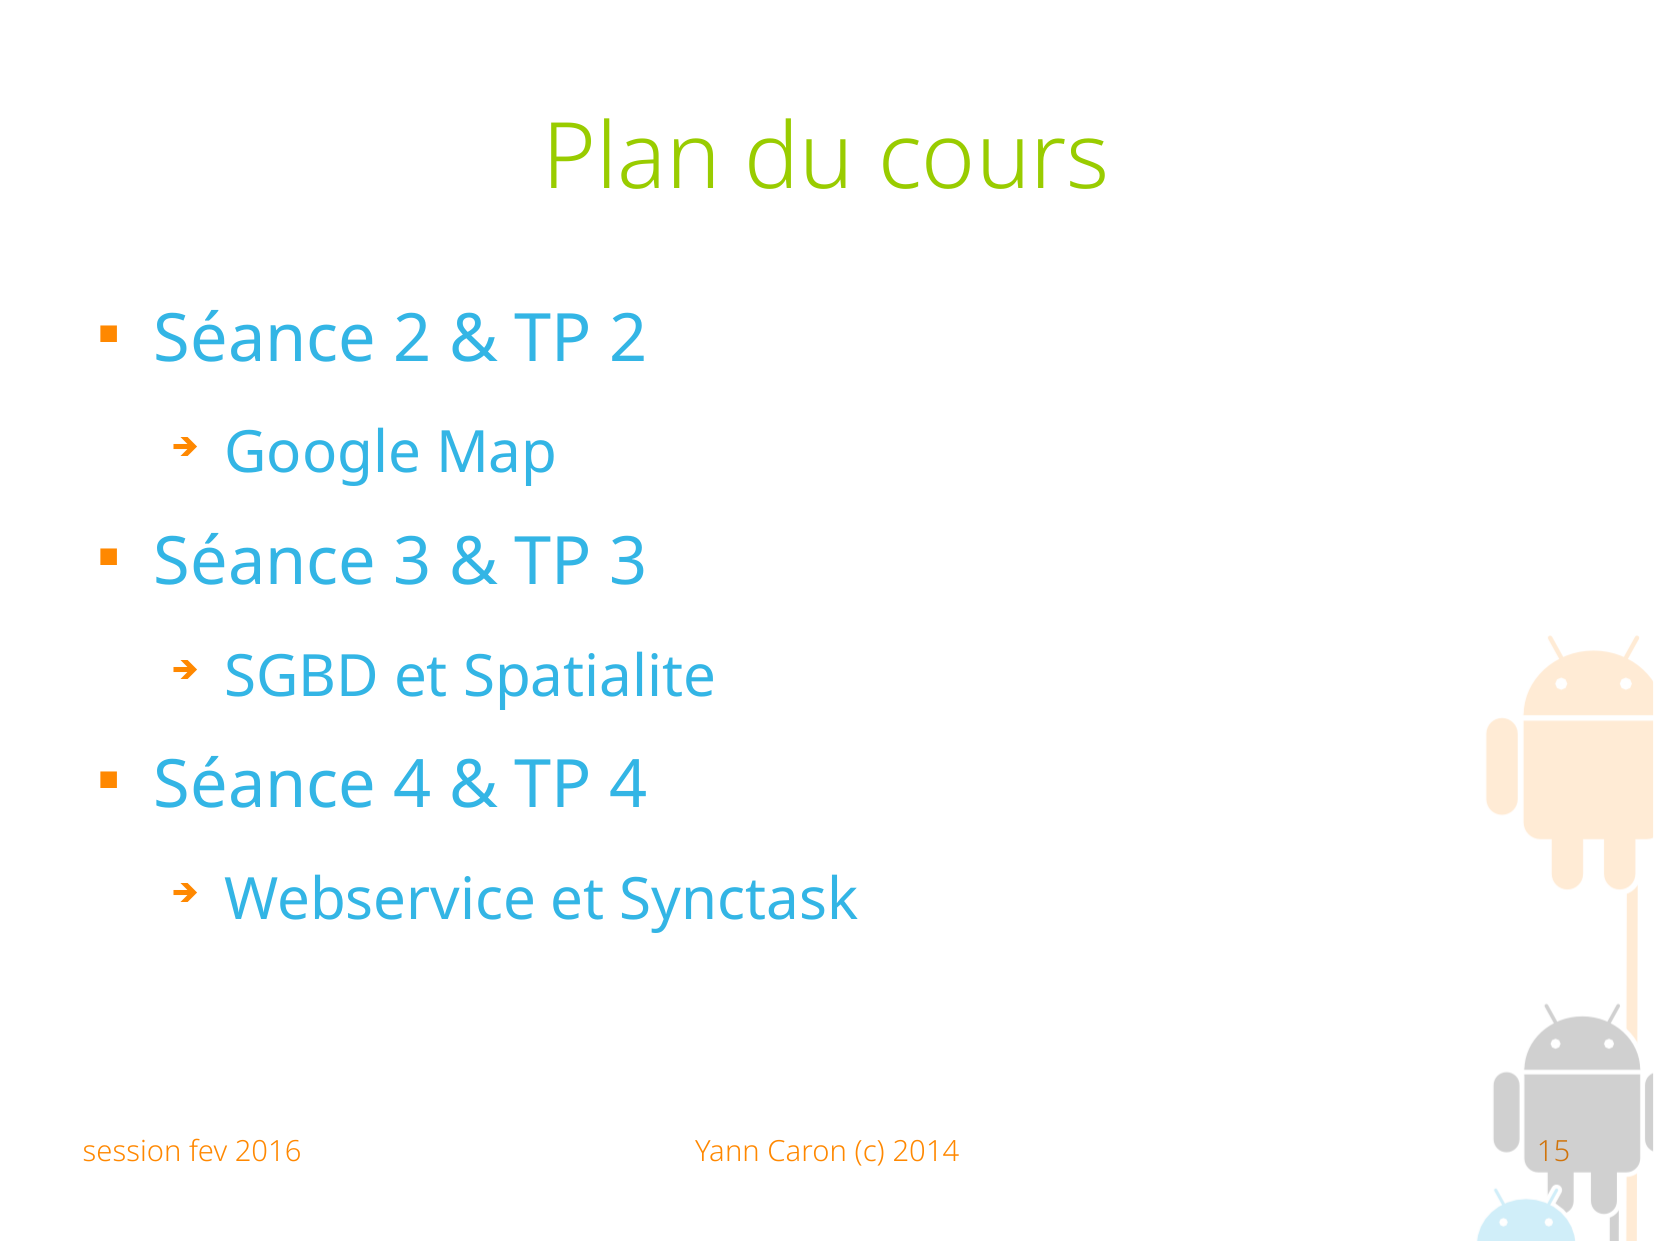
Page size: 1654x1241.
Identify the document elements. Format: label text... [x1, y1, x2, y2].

list Séance 2 & TP 2 Google Map Séance 3 & TP 3 SGBD et Spatialite Séance 4 & TP 4 Webservice et Synctask [82, 290, 1571, 1010]
title Plan du cours [82, 49, 1571, 257]
picture [240, 423, 1654, 1241]
